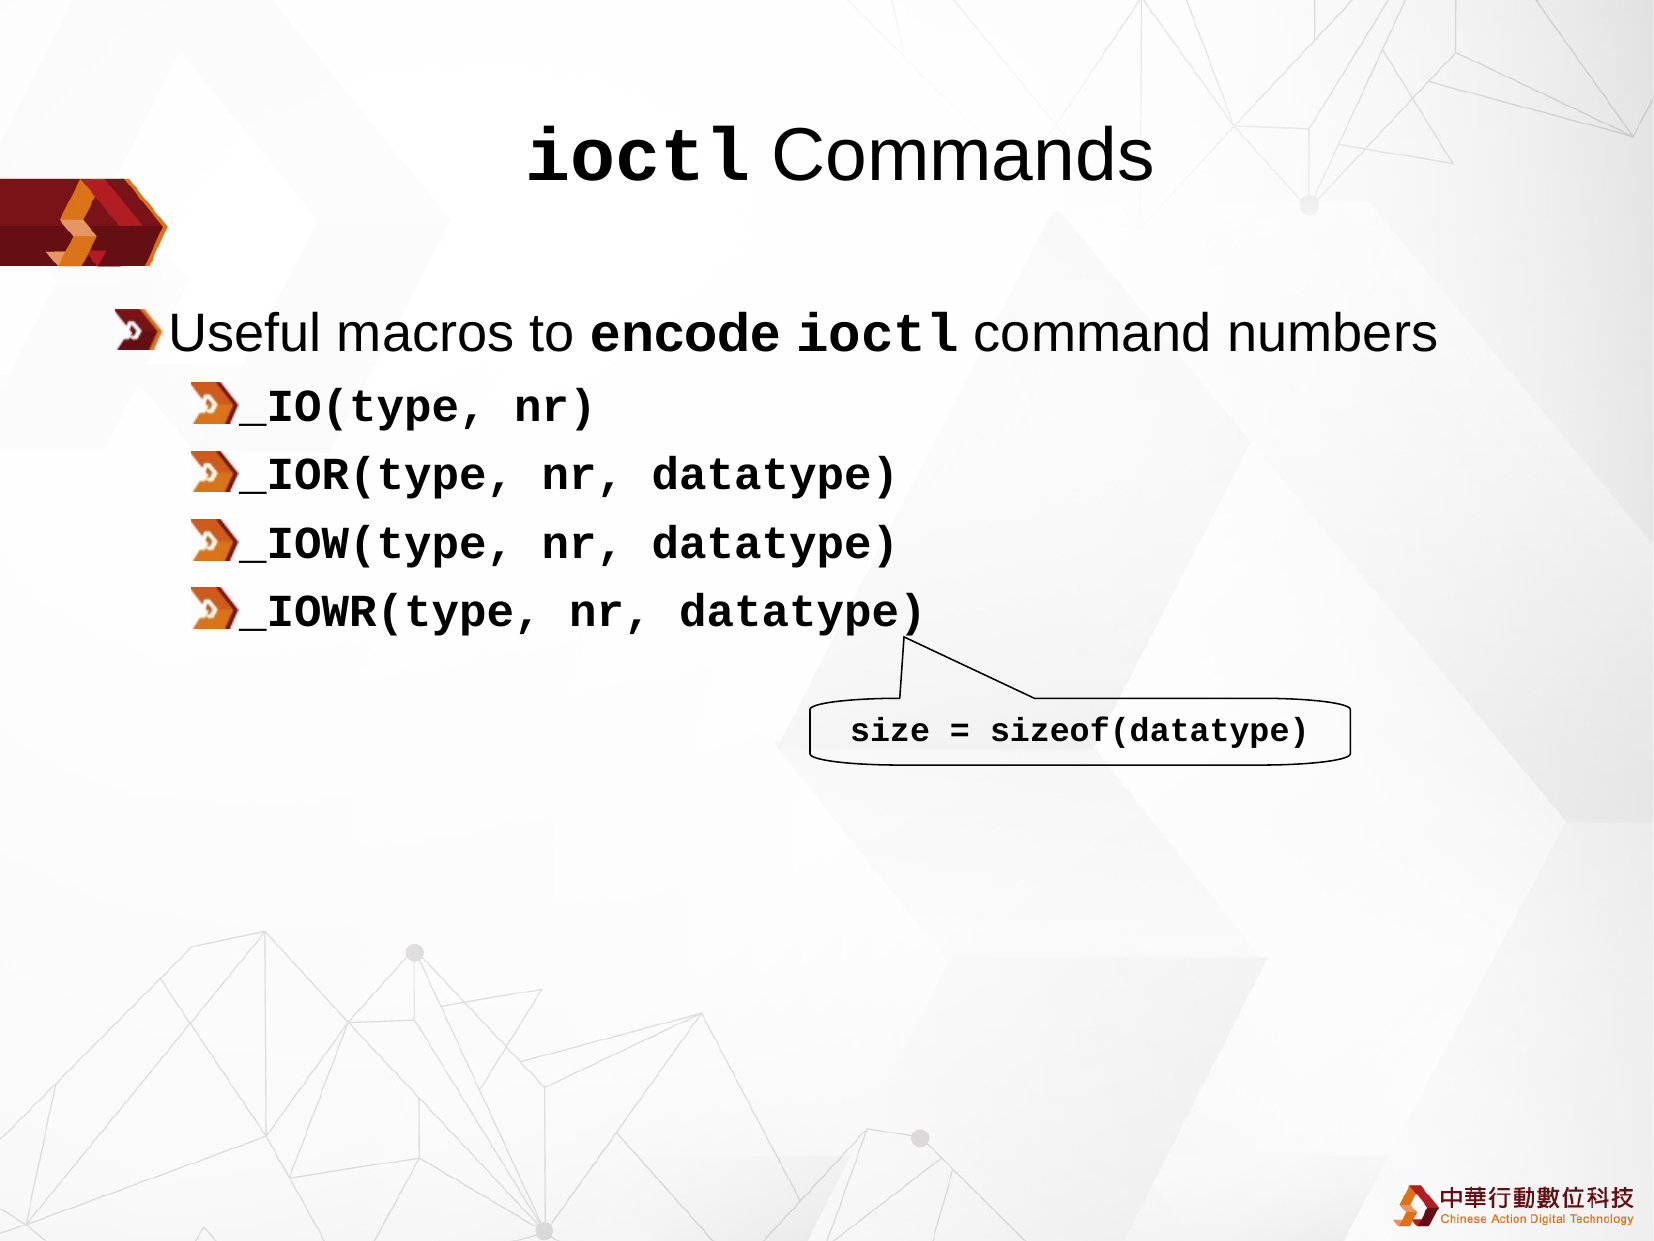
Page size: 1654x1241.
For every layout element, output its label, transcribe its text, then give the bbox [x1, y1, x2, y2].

picture [0, 0, 1654, 1241]
list Useful macros to encode ioctl command numbers _IO(type, nr) _IOR(type, nr, datatype) _IOW(type, nr, datatype) _IOWR(type, nr, datatype) [82, 289, 1571, 1109]
text_box size = sizeof(datatype) [810, 636, 1351, 766]
title ioctl Commands [82, 97, 1571, 289]
